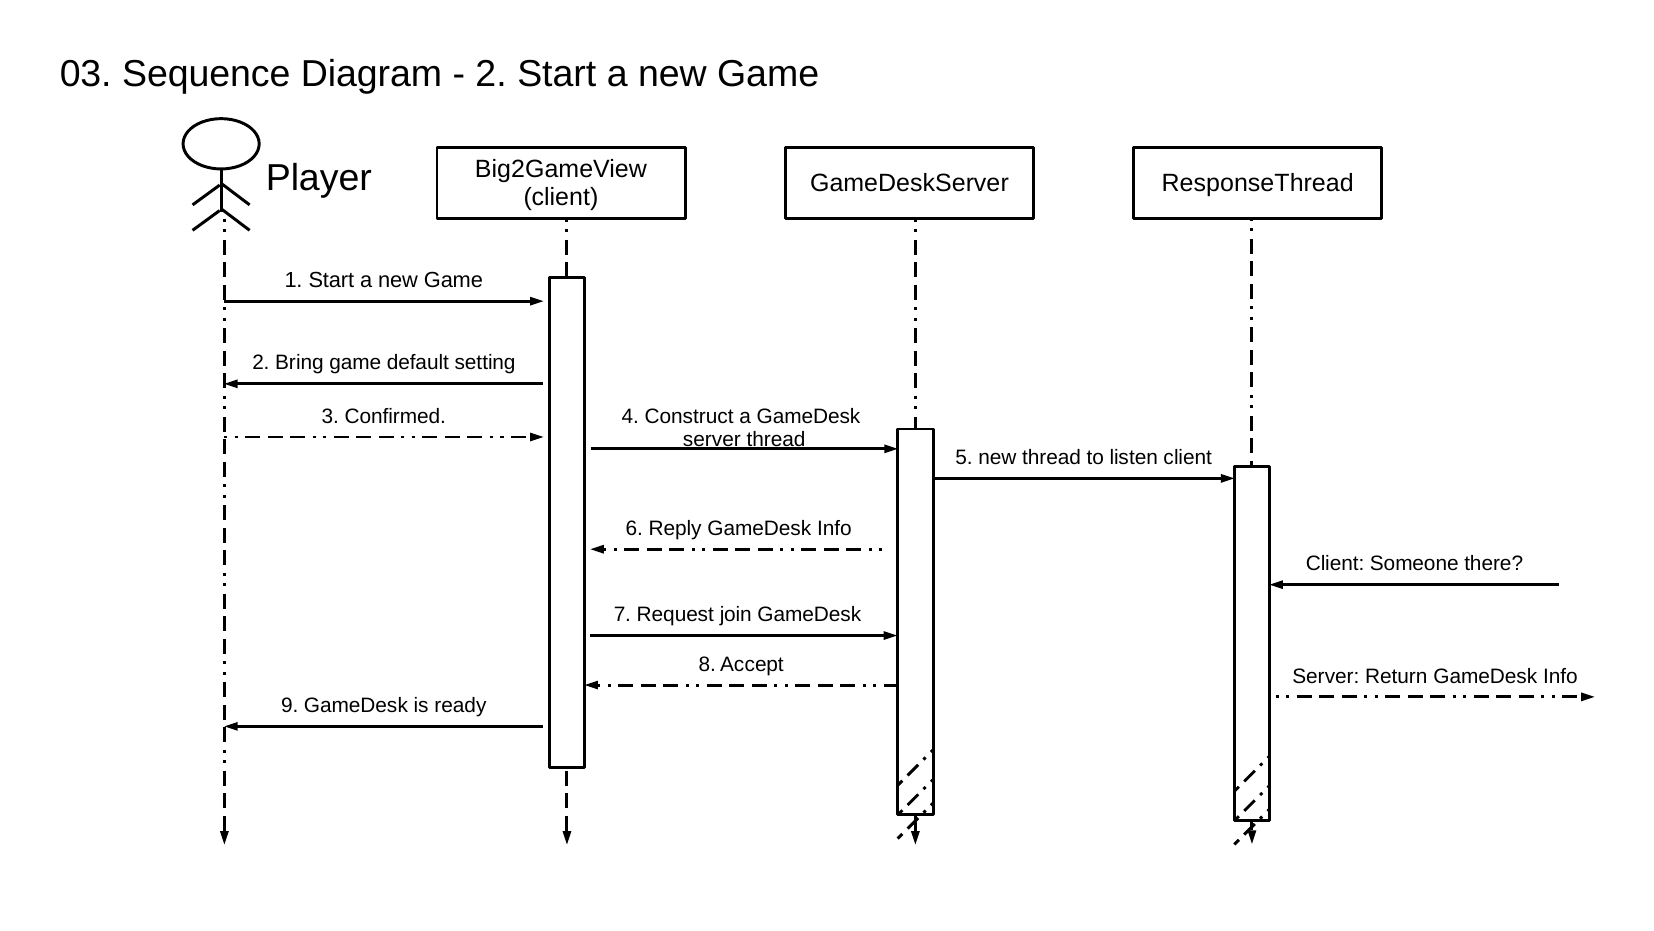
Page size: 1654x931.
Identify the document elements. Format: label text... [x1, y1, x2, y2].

text_box 03. Sequence Diagram - 2. Start a new Game [45, 45, 835, 102]
text_box [1234, 466, 1270, 821]
text_box ResponseThread [1133, 147, 1382, 219]
text_box Big2GameView (client) [437, 147, 686, 219]
text_box [897, 428, 934, 815]
text_box GameDeskServer [785, 147, 1034, 219]
text_box [549, 277, 585, 768]
text_box Player [249, 147, 389, 208]
